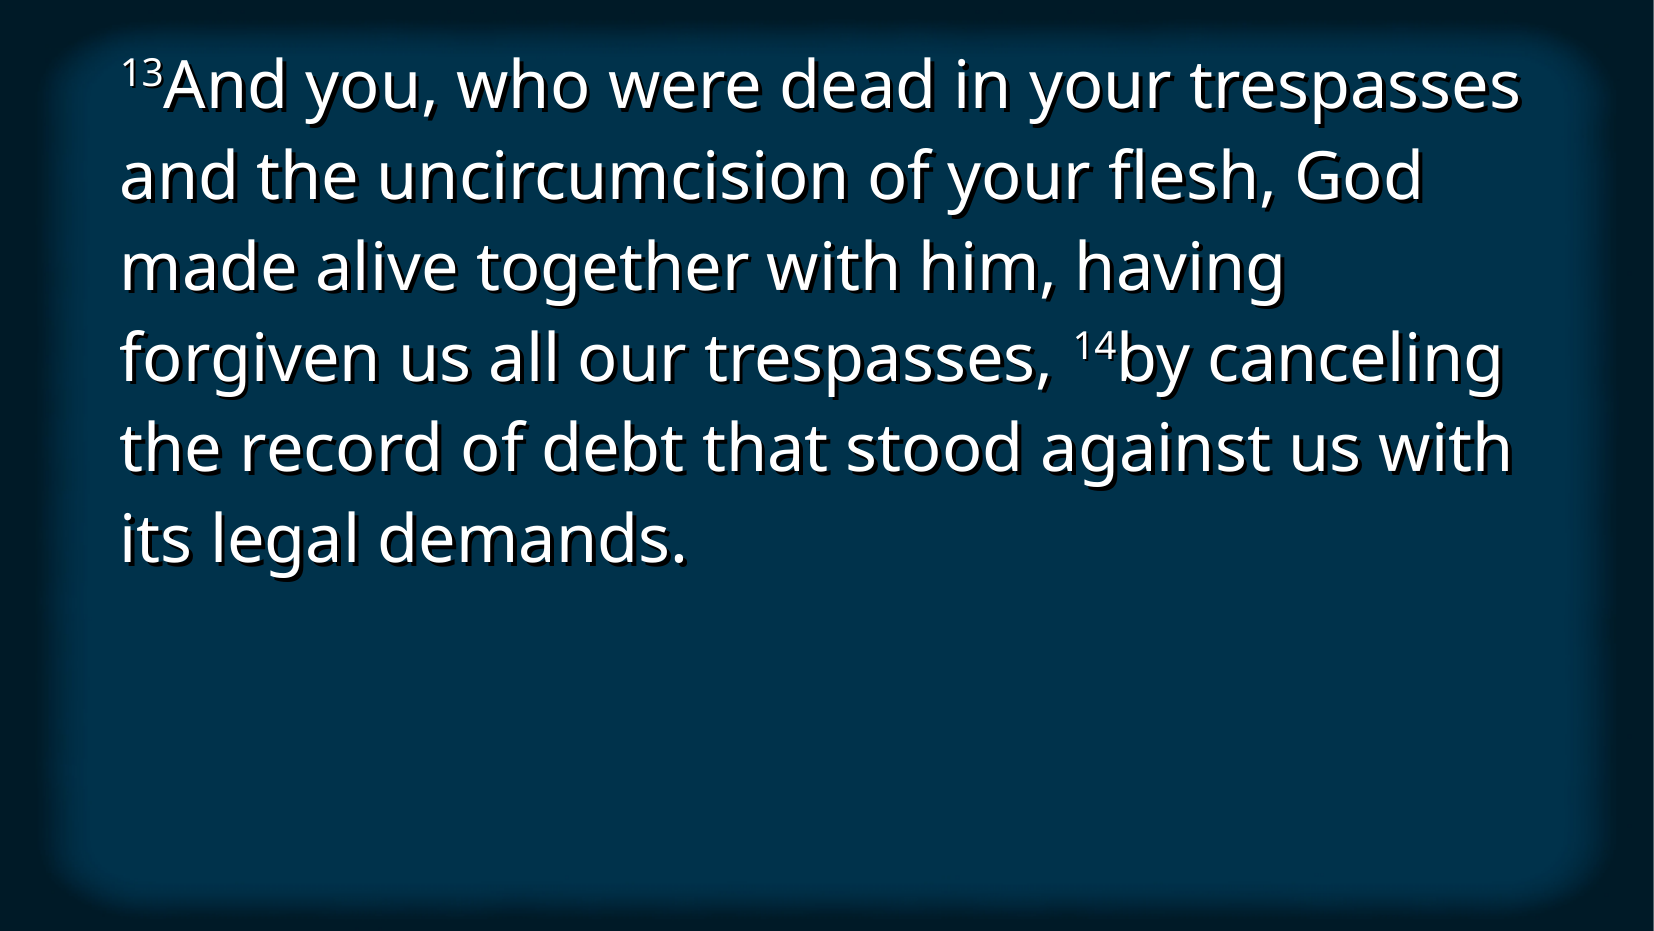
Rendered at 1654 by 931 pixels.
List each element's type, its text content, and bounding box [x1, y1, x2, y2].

picture [0, 0, 1654, 931]
text_box 13And you, who were dead in your trespasses and the uncircumcision of your flesh, God made alive together with him, having forgiven us all our trespasses, 14by canceling the record of debt that stood against us with its legal demands. [105, 30, 1561, 489]
